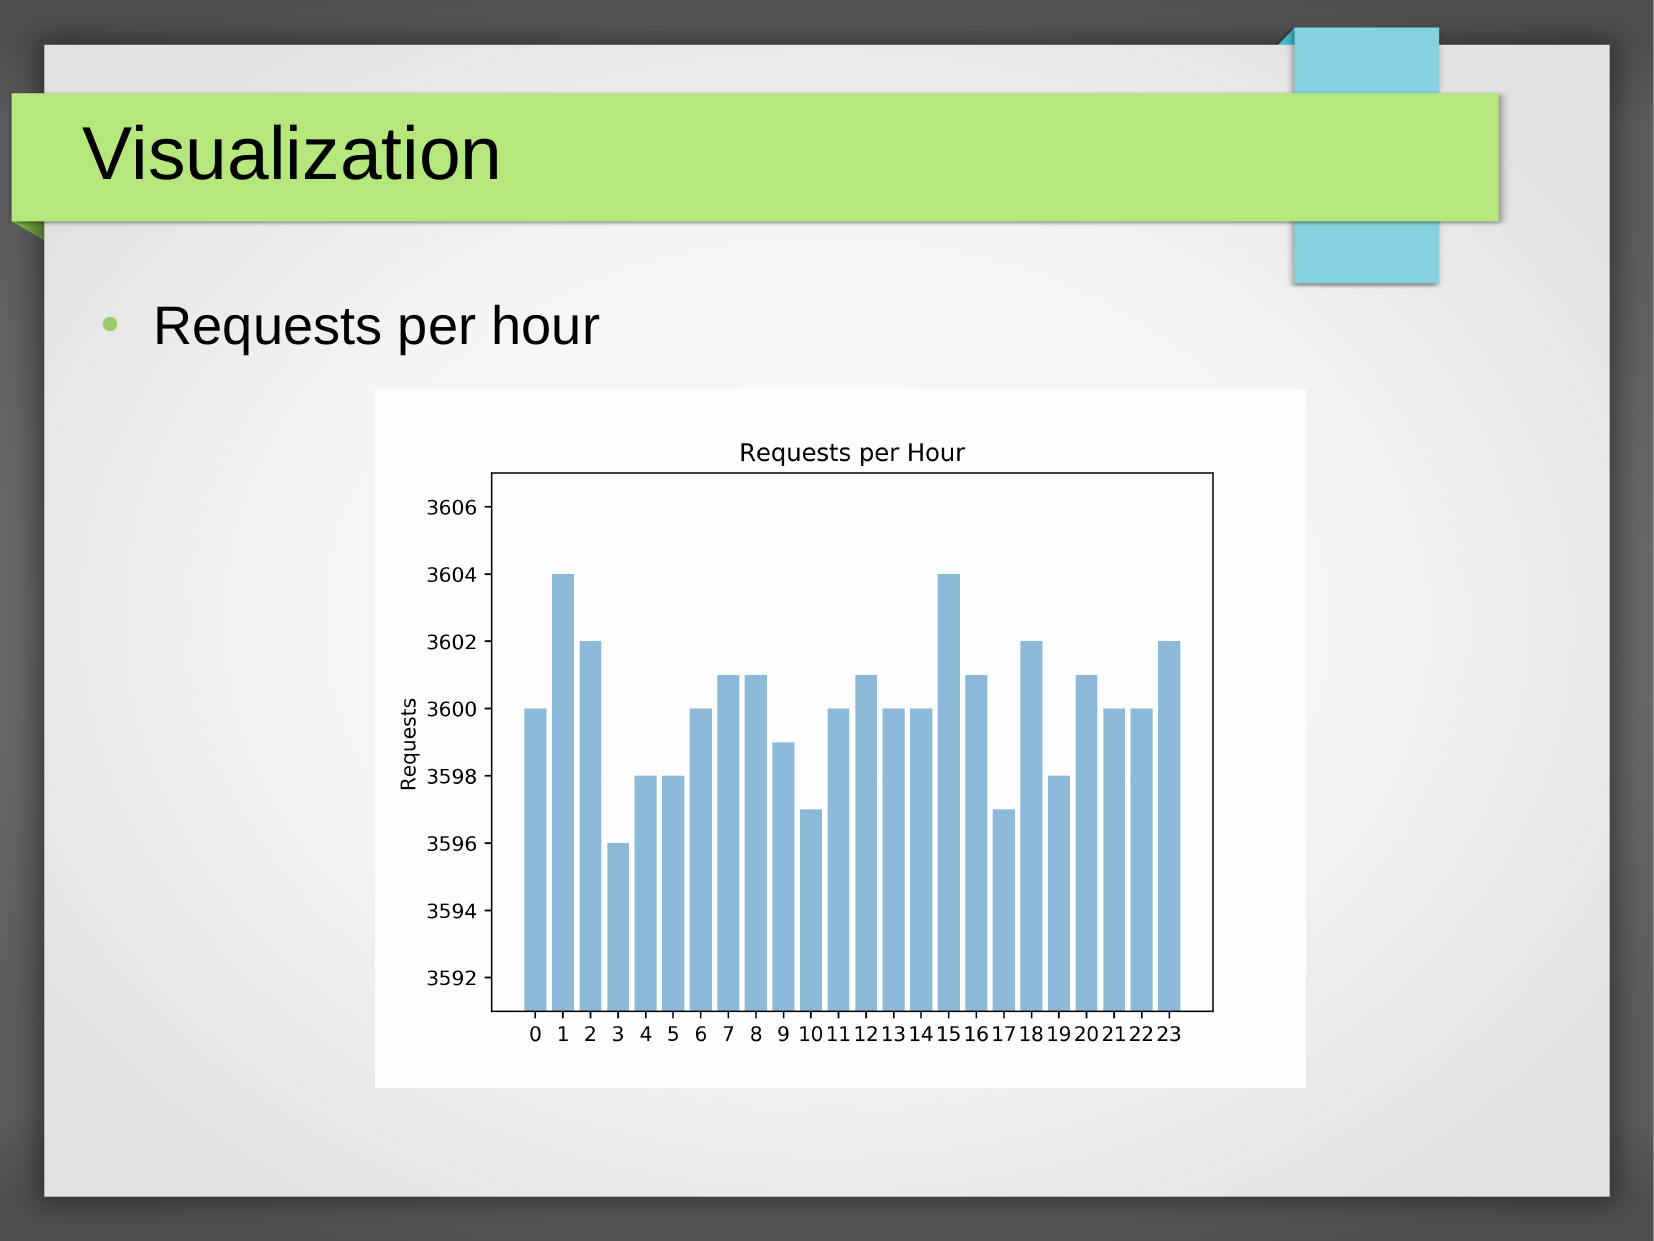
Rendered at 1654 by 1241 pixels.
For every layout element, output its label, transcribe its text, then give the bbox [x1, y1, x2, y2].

list Requests per hour [82, 295, 1571, 1015]
picture [0, 0, 1654, 1241]
title Visualization [82, 94, 1264, 213]
